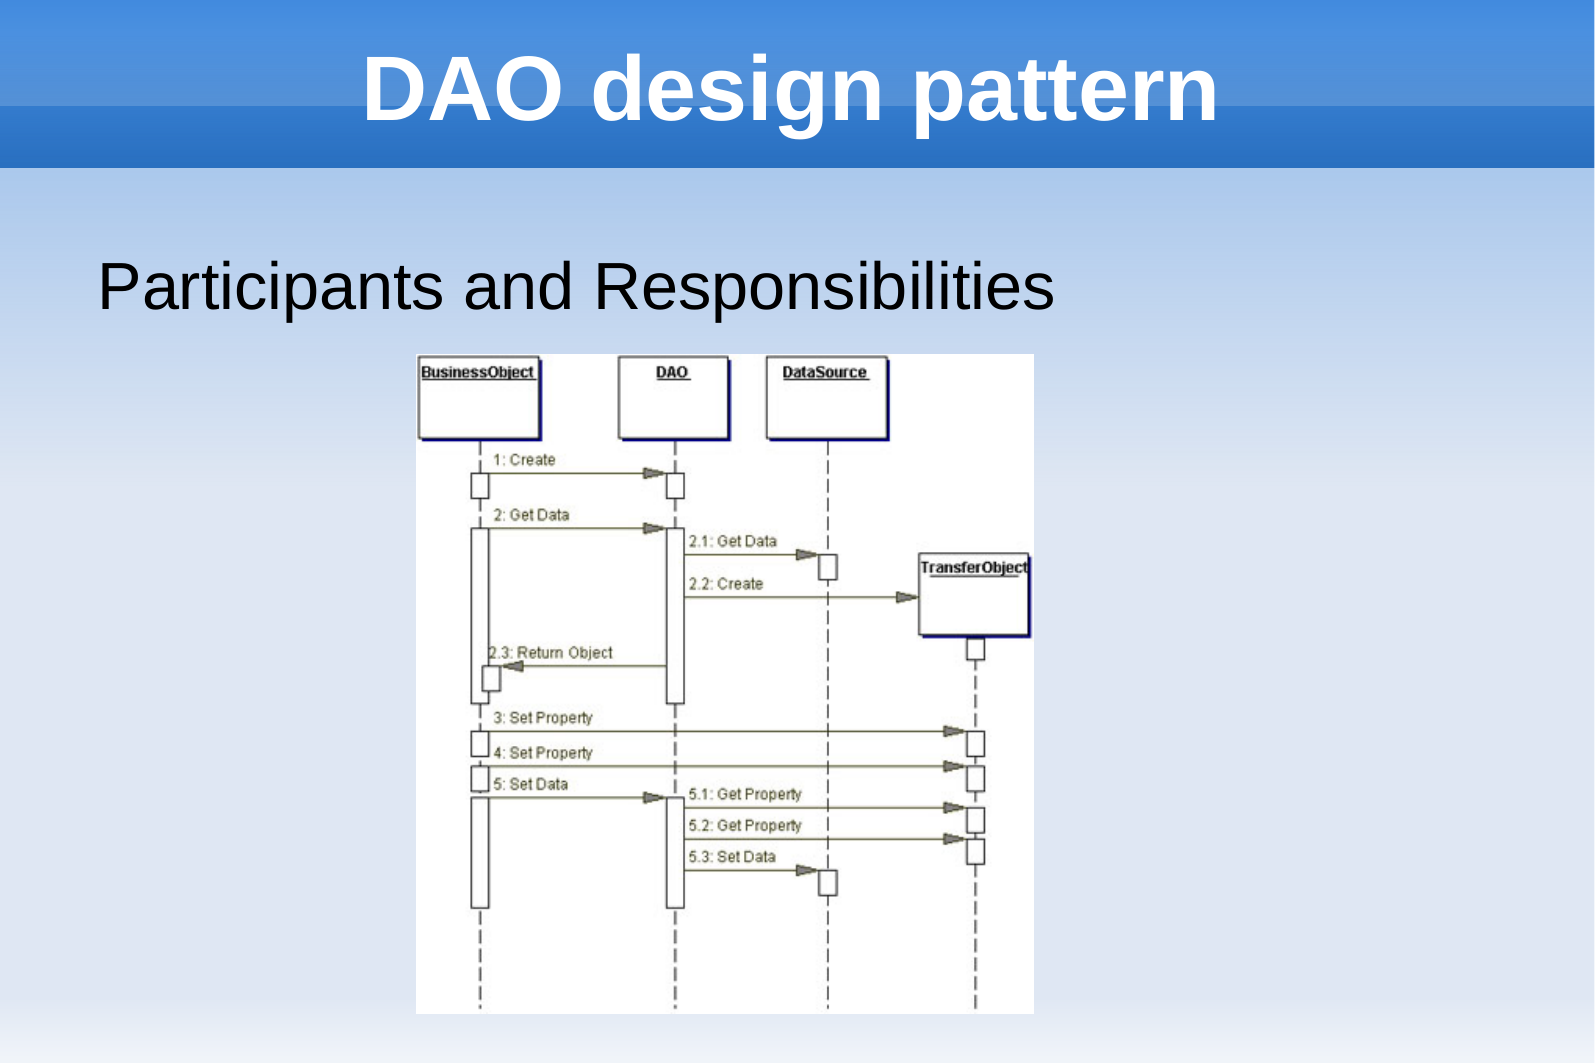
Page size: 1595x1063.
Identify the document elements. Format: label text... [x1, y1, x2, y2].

list Participants and Responsibilities [79, 248, 1515, 936]
picture [0, 0, 1595, 1063]
title DAO design pattern [74, 7, 1510, 171]
